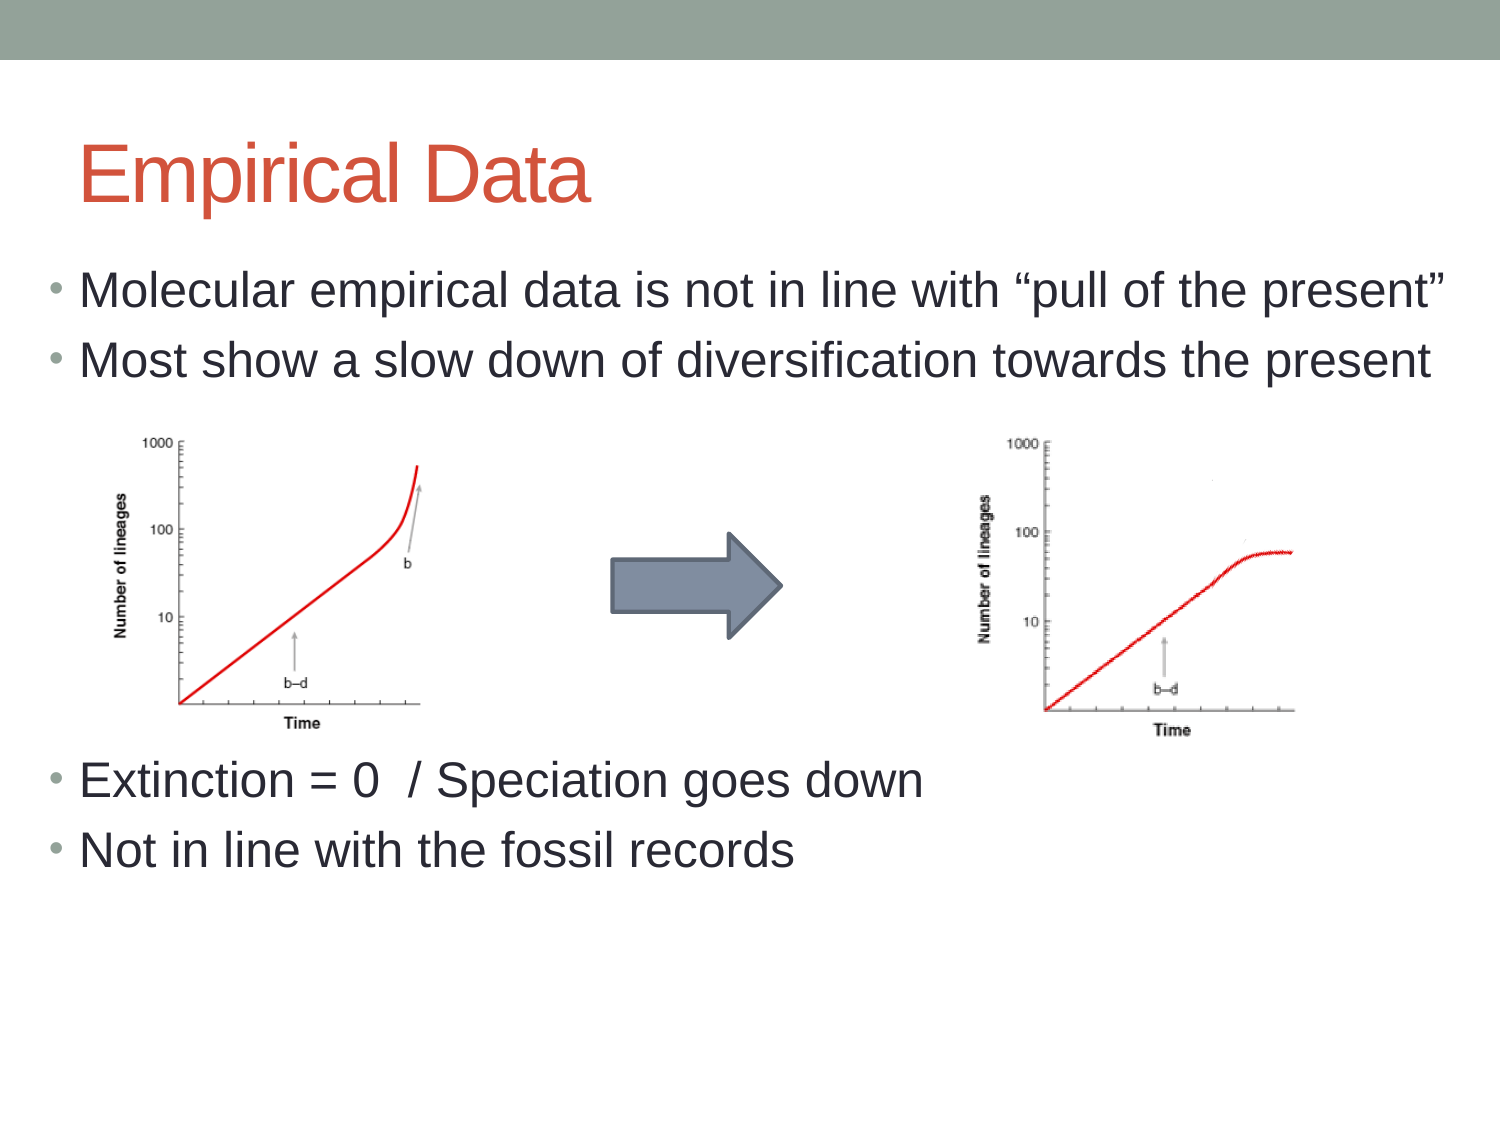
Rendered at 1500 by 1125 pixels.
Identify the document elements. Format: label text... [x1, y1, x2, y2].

picture [962, 428, 1313, 750]
title Empirical Data [62, 87, 1413, 250]
picture [99, 428, 438, 743]
list Molecular empirical data is not in line with “pull of the present” Most show a slow down of diversification towards the present Extinction = 0 / Speciation goes down Not in line with the fossil records [33, 249, 1497, 993]
text_box [612, 533, 782, 638]
